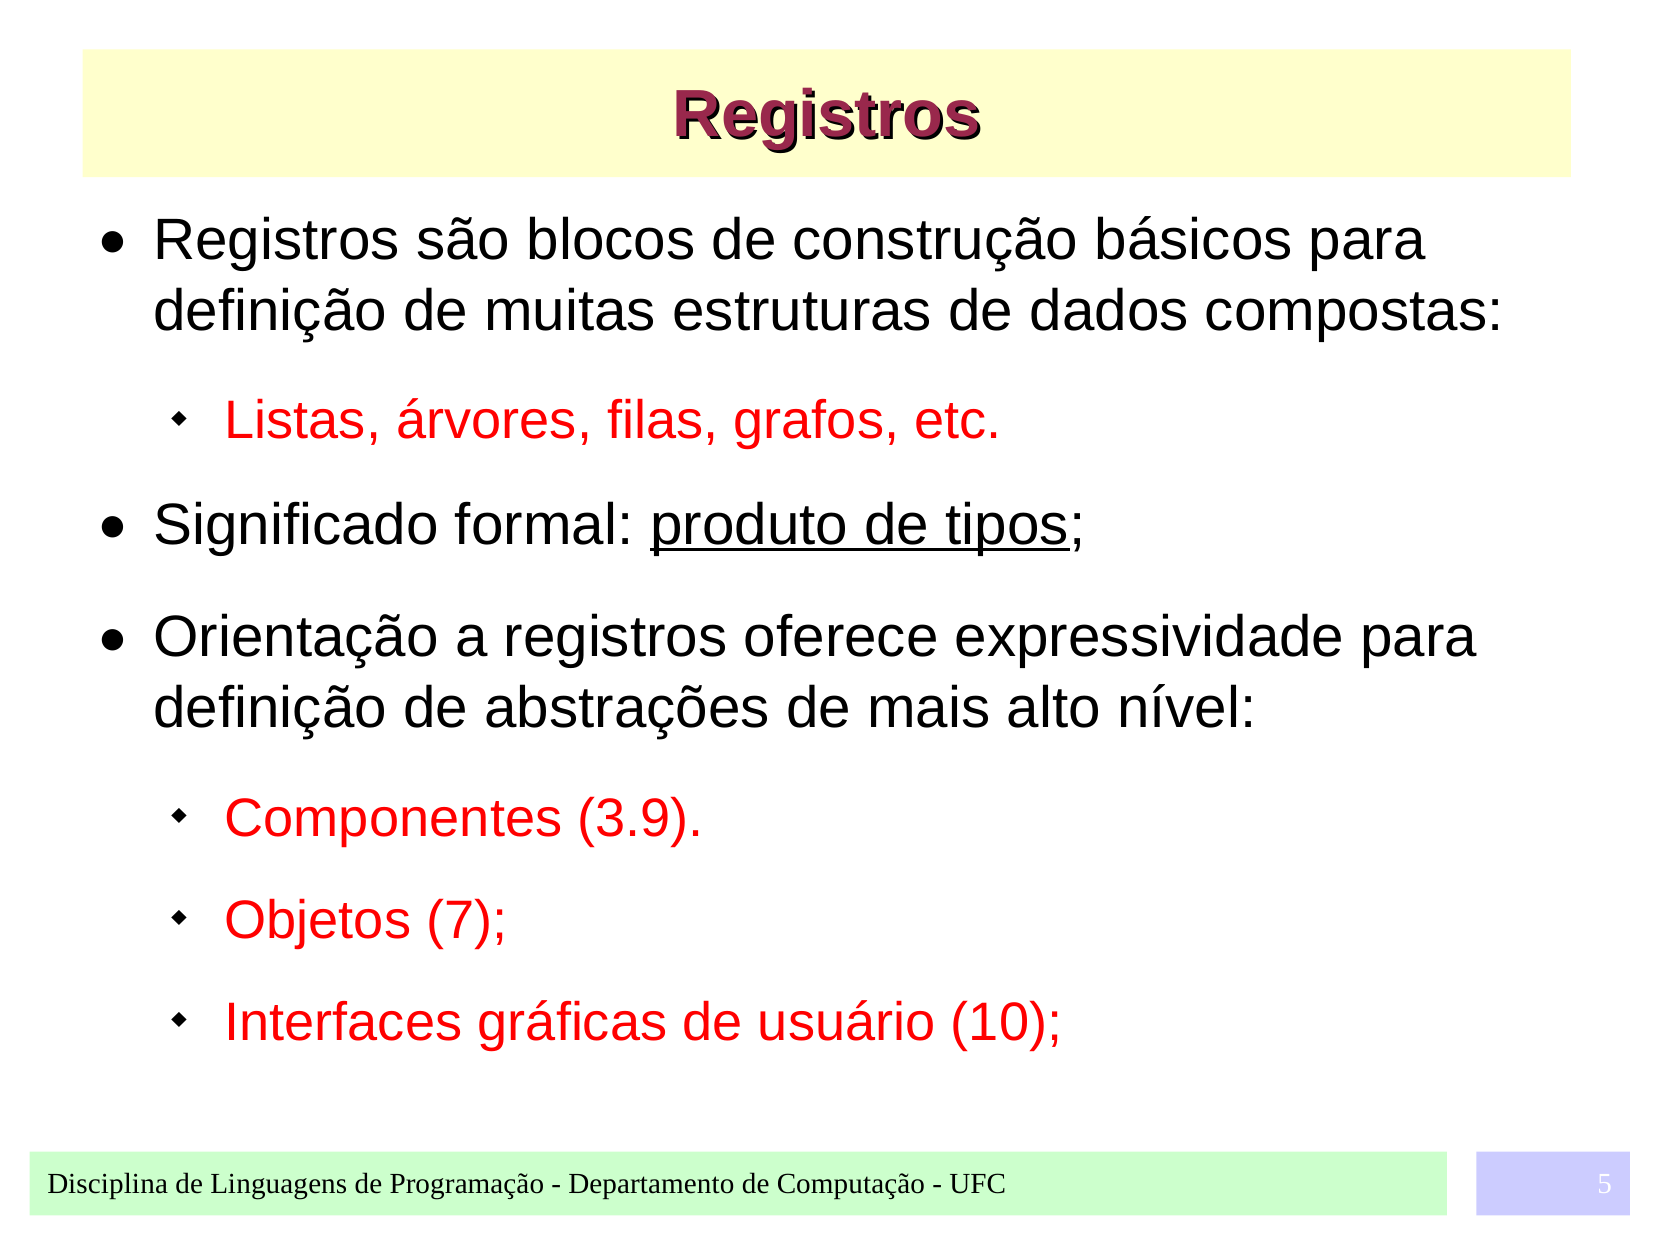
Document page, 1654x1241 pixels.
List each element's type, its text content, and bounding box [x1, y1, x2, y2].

list Registros são blocos de construção básicos para definição de muitas estruturas de dados compostas: Listas, árvores, filas, grafos, etc. Significado formal: produto de tipos; Orientação a registros oferece expressividade para definição de abstrações de mais alto nível: Componentes (3.9). Objetos (7); Interfaces gráficas de usuário (10); [82, 206, 1571, 1108]
title Registros [82, 49, 1571, 178]
